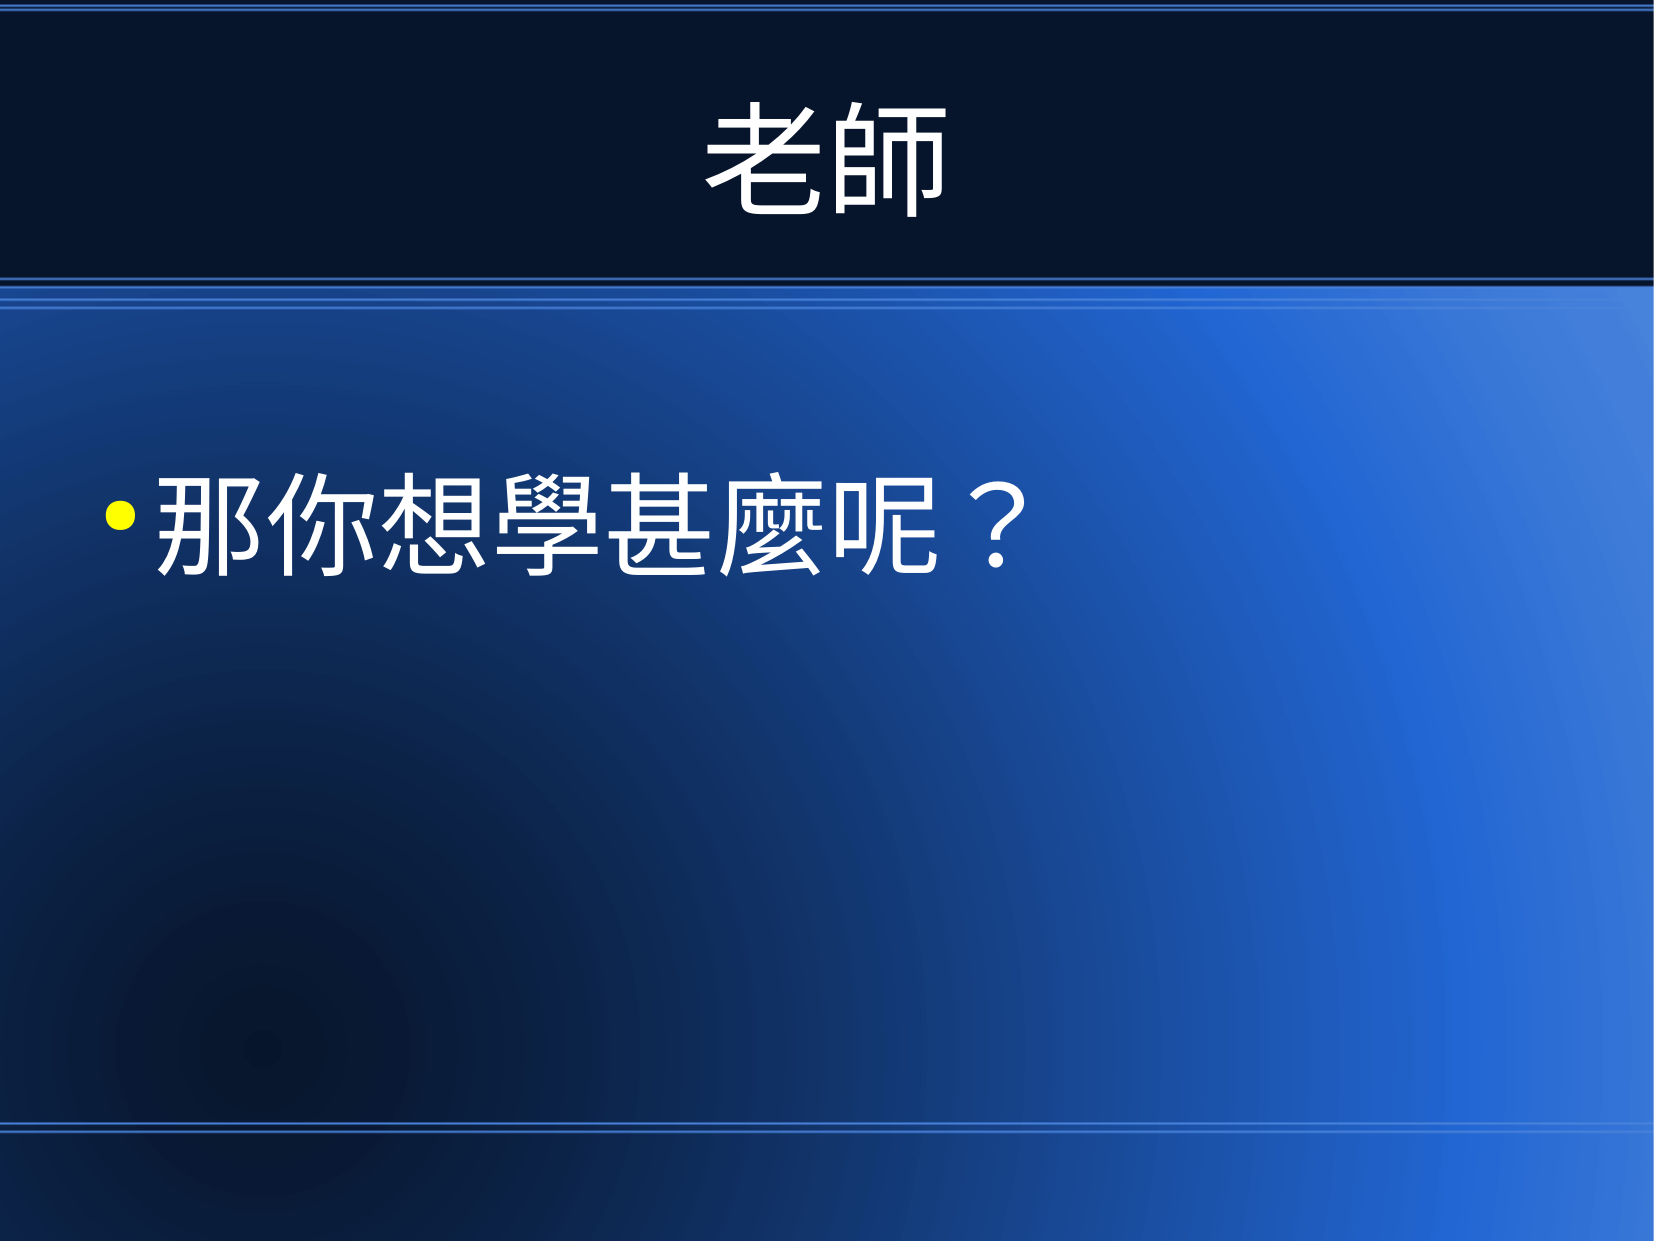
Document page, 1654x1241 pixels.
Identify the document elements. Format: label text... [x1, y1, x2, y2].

list 那你想學甚麼呢？ [82, 355, 1571, 1241]
title 老師 [82, 49, 1571, 257]
picture [0, 0, 1654, 1241]
